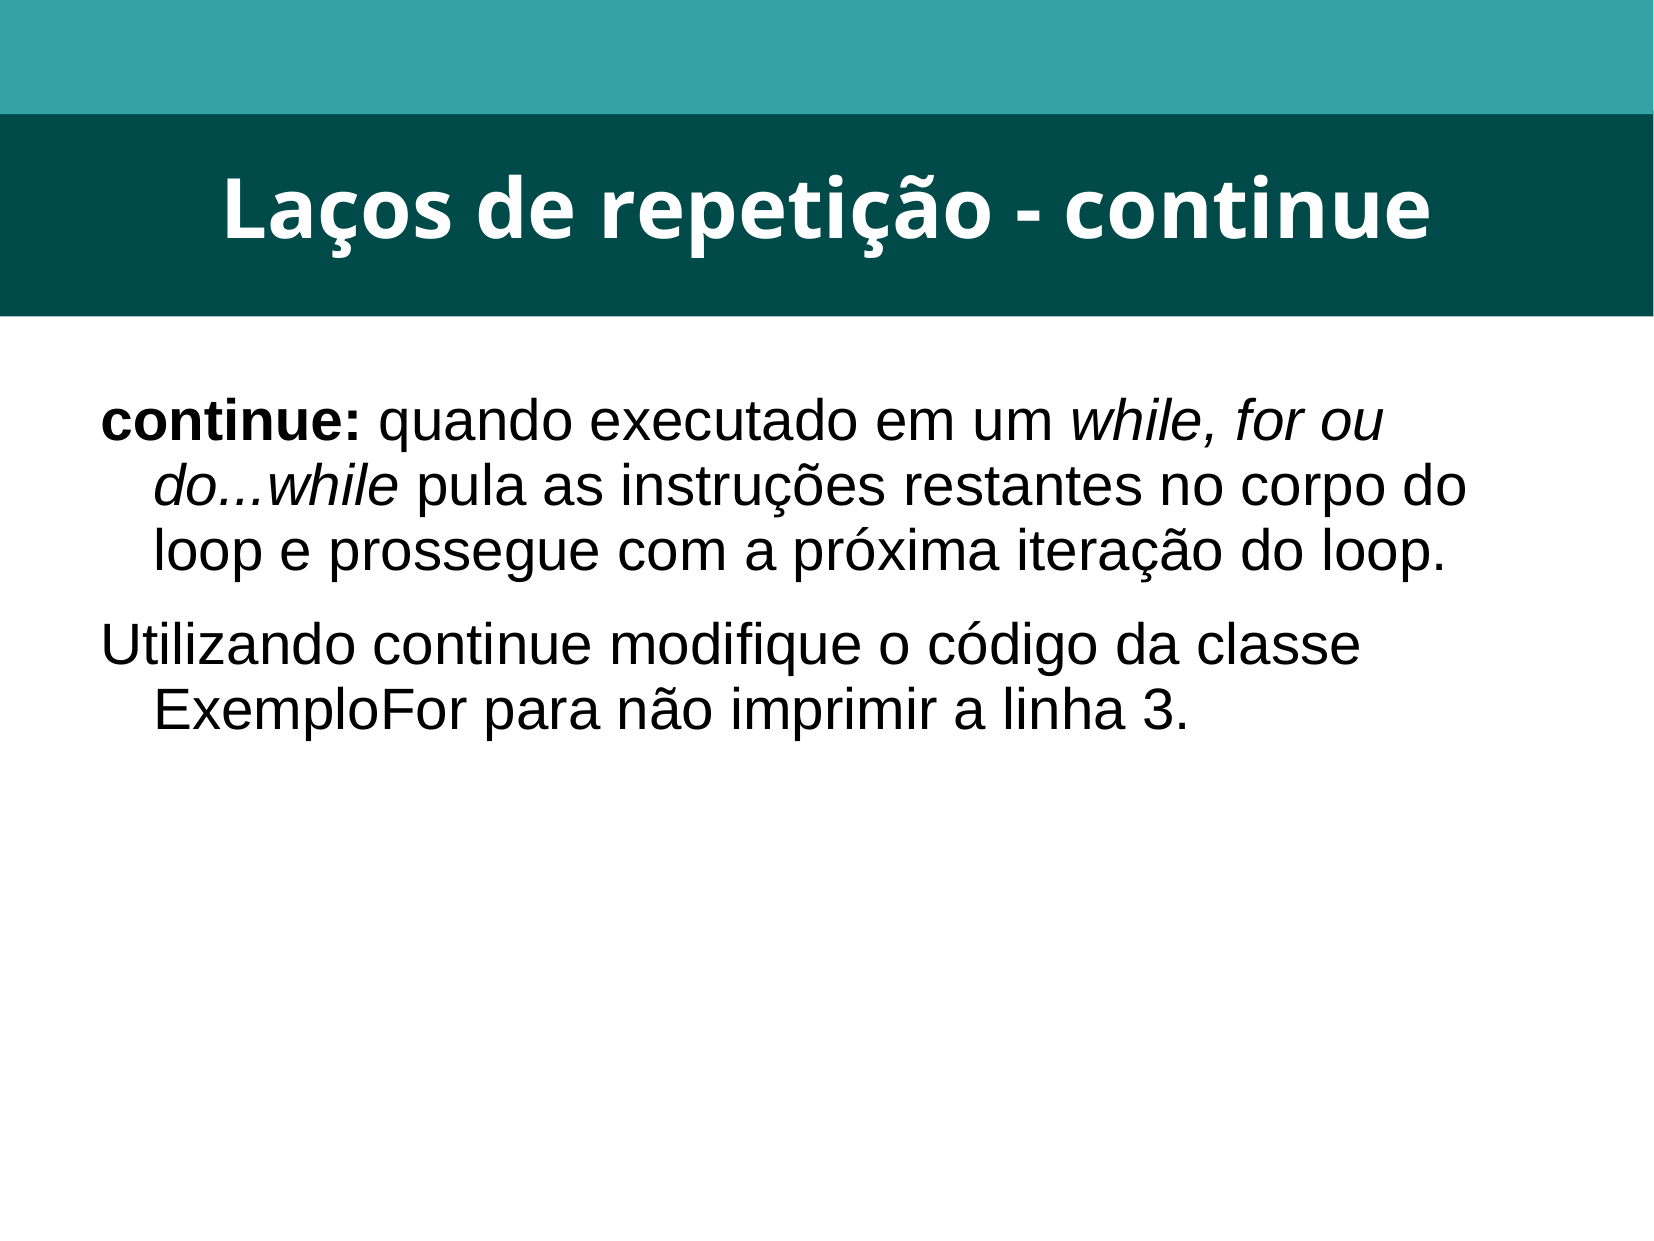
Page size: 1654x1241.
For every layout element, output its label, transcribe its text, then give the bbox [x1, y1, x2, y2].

list continue: quando executado em um while, for ou do...while pula as instruções restantes no corpo do loop e prossegue com a próxima iteração do loop. Utilizando continue modifique o código da classe ExemploFor para não imprimir a linha 3. [82, 290, 1571, 1109]
title Laços de repetição - continue [121, 102, 1534, 311]
